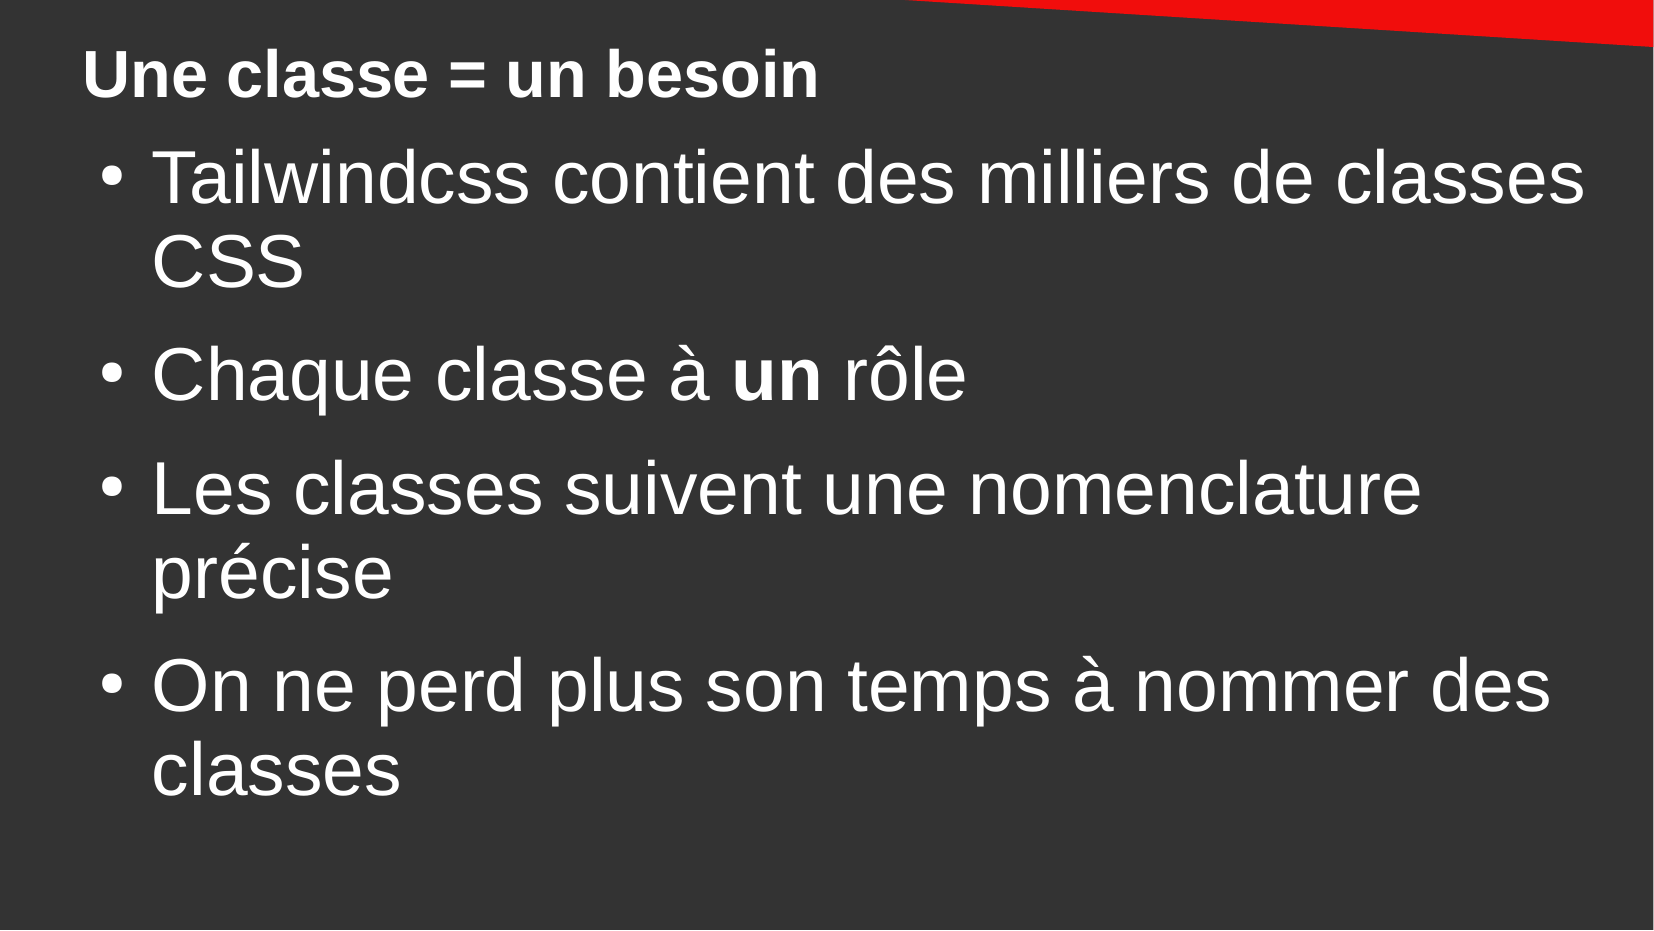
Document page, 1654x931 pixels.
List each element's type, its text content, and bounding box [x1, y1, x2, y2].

title Une classe = un besoin [82, 37, 1571, 114]
list Tailwindcss contient des milliers de classes CSS Chaque classe à un rôle Les classes suivent une nomenclature précise On ne perd plus son temps à nommer des classes [80, 135, 1620, 851]
text_box [904, 0, 1654, 48]
